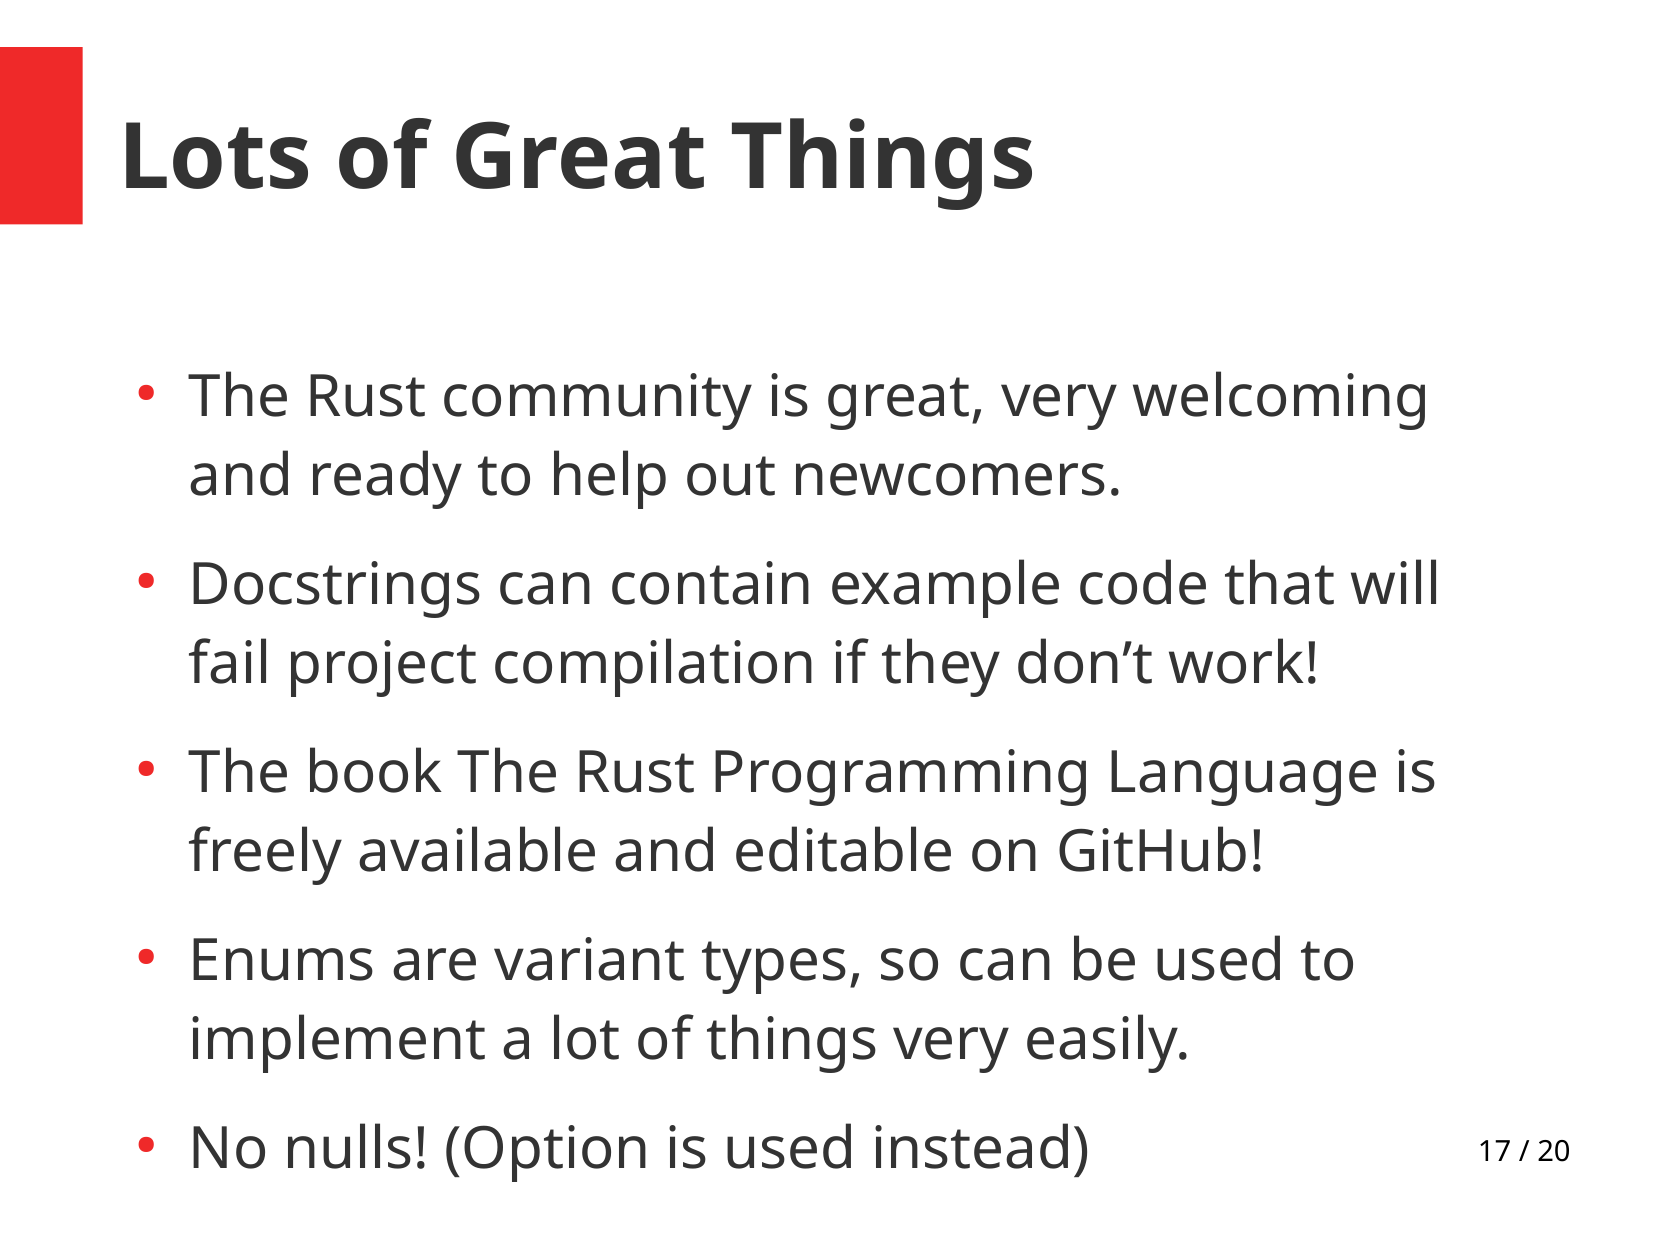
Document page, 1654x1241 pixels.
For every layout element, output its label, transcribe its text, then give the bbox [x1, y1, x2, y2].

list The Rust community is great, very welcoming and ready to help out newcomers. Docstrings can contain example code that will fail project compilation if they don’t work! The book The Rust Programming Language is freely available and editable on GitHub! Enums are variant types, so can be used to implement a lot of things very easily. No nulls! (Option is used instead) [118, 354, 1536, 1074]
title Lots of Great Things [118, 49, 1571, 257]
